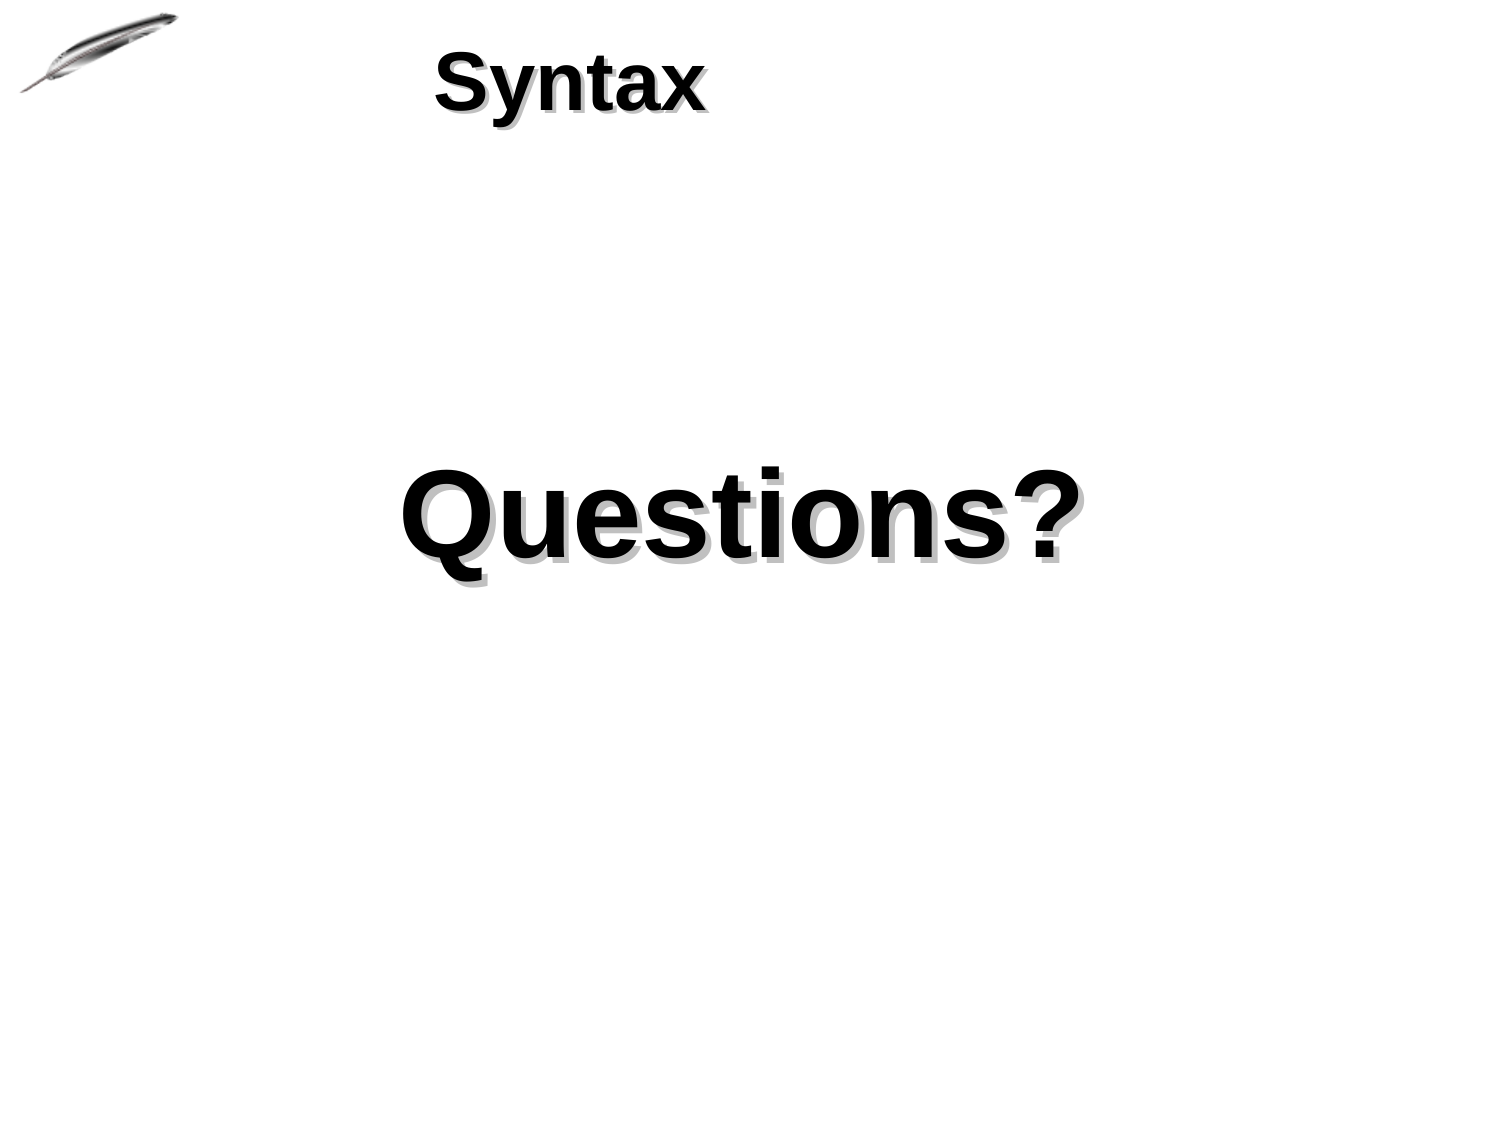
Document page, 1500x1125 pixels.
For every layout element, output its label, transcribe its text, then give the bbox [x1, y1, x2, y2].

picture [16, 11, 184, 95]
list Questions? [383, 444, 1140, 646]
title Syntax [419, 11, 1459, 161]
